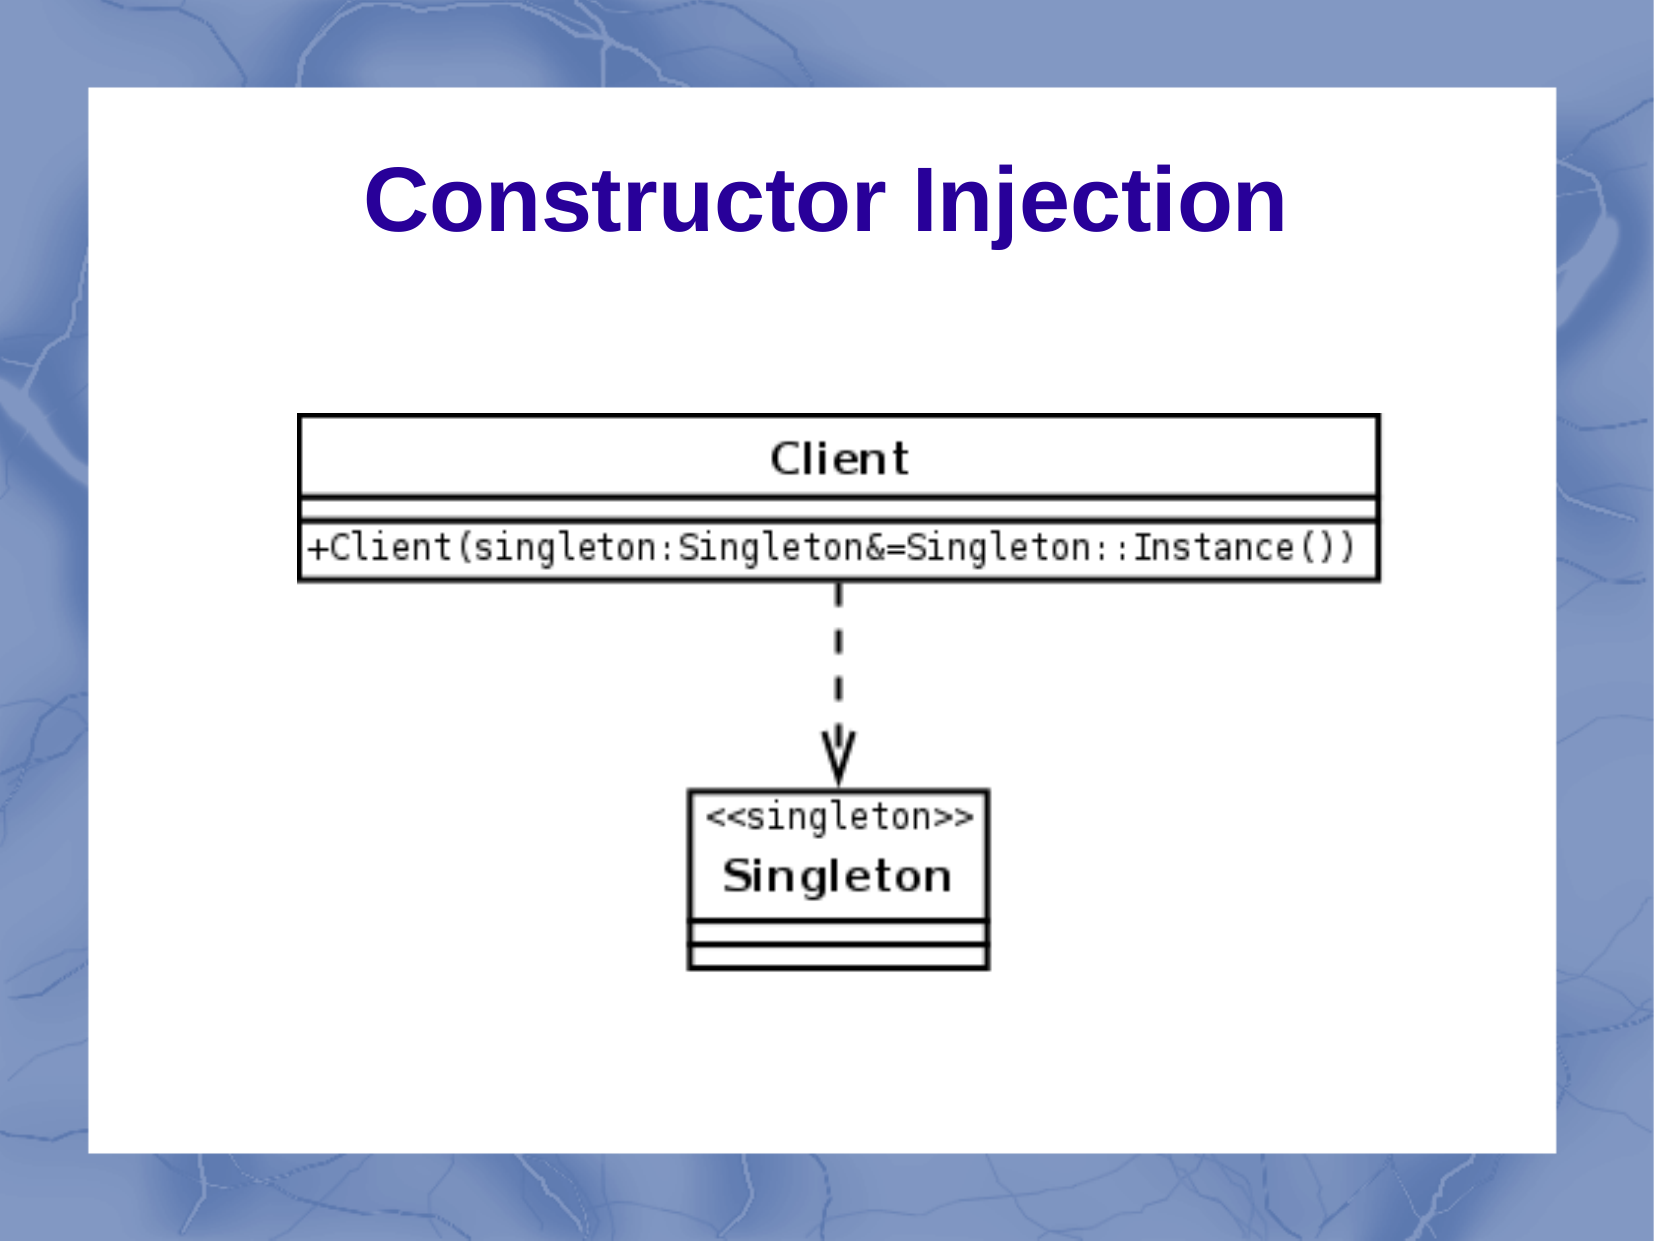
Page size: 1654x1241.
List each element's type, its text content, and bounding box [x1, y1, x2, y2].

title Constructor Injection [118, 139, 1536, 250]
picture [0, 0, 1654, 1241]
